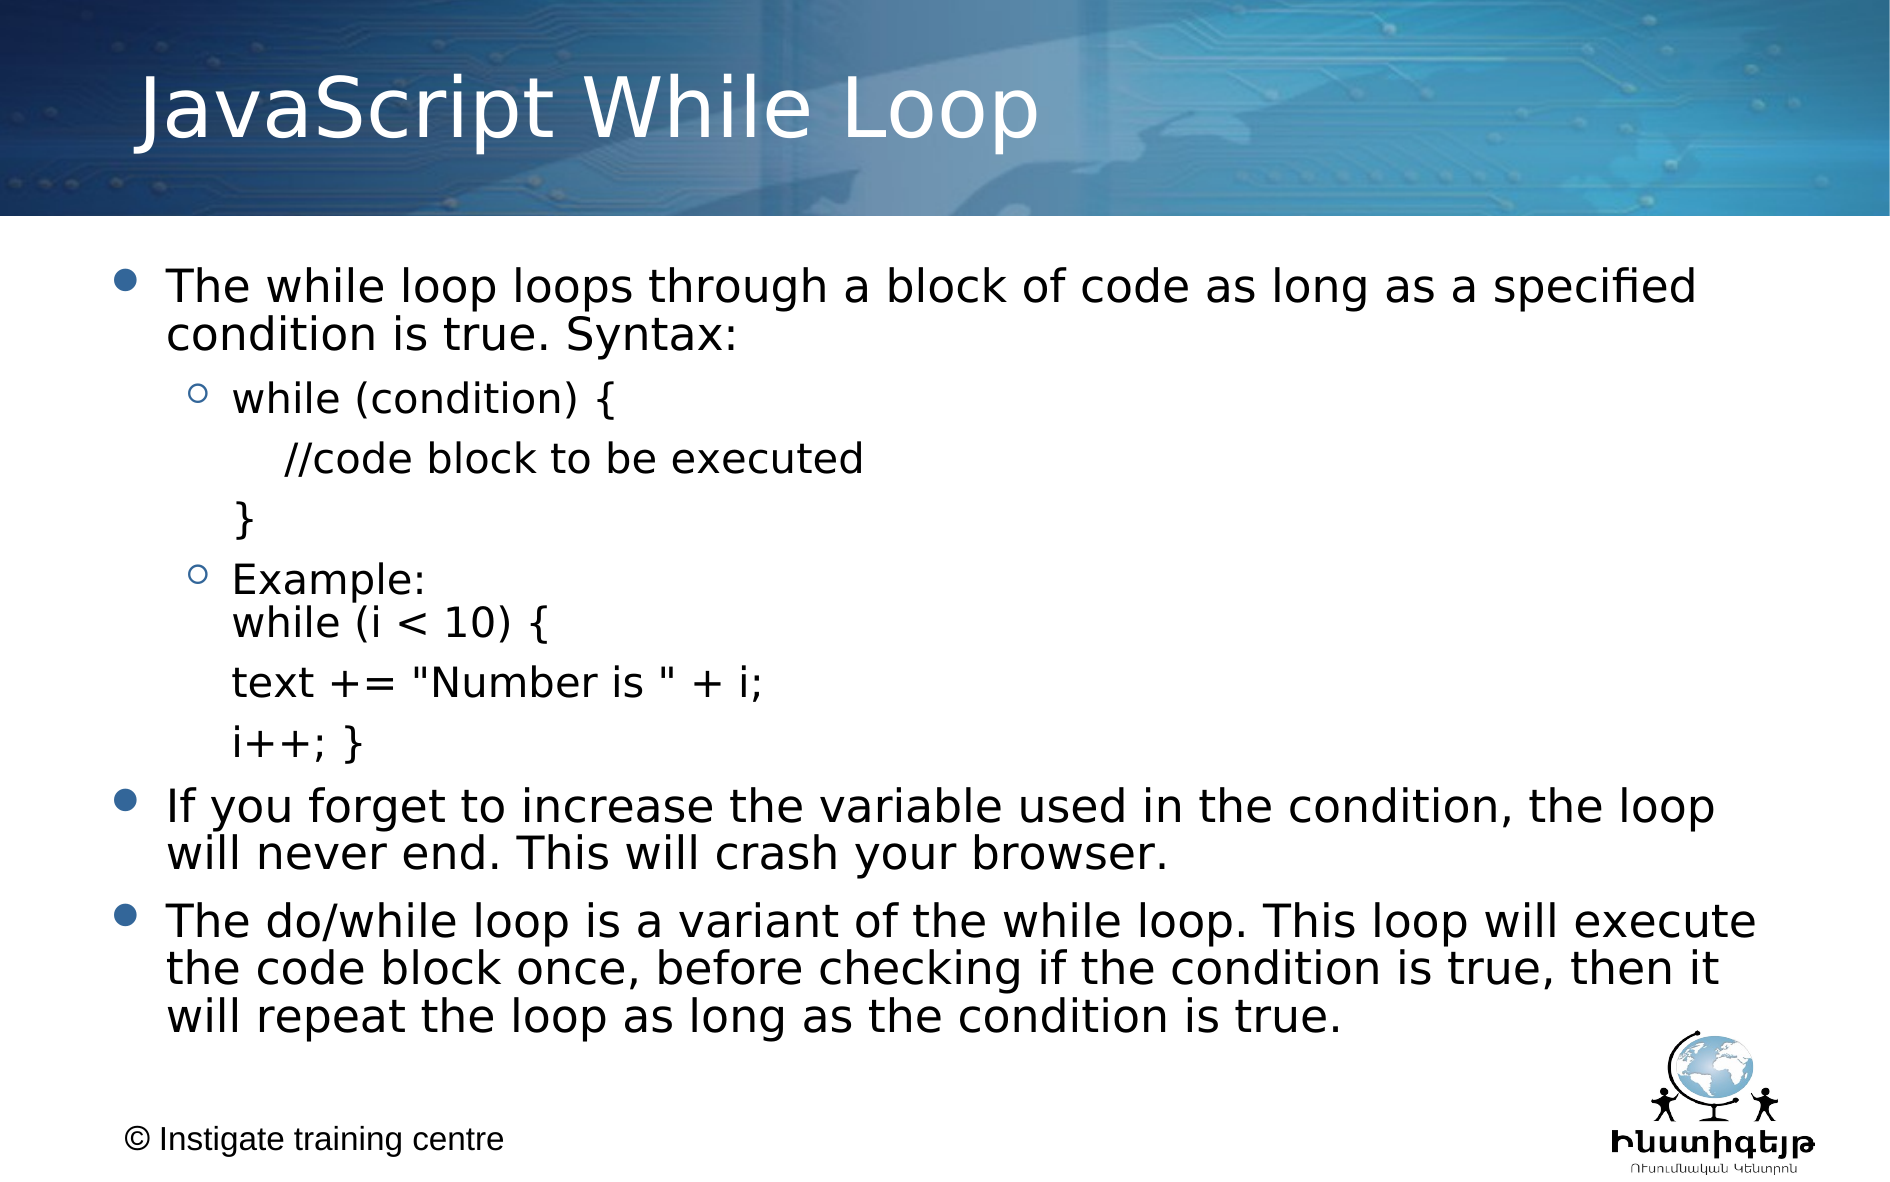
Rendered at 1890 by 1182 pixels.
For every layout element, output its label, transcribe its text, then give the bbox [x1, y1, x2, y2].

picture [1612, 1030, 1815, 1175]
picture [0, 0, 1890, 216]
list The while loop loops through a block of code as long as a specified condition is true. Syntax: while (condition) { //code block to be executed } Example: while (i < 10) { text += "Number is " + i; i++; } If you forget to increase the variable used in the condition, the loop will never end. This will crash your browser. The do/while loop is a variant of the while loop. This loop will execute the code block once, before checking if the condition is true, then it will repeat the loop as long as the condition is true. [110, 264, 1801, 293]
